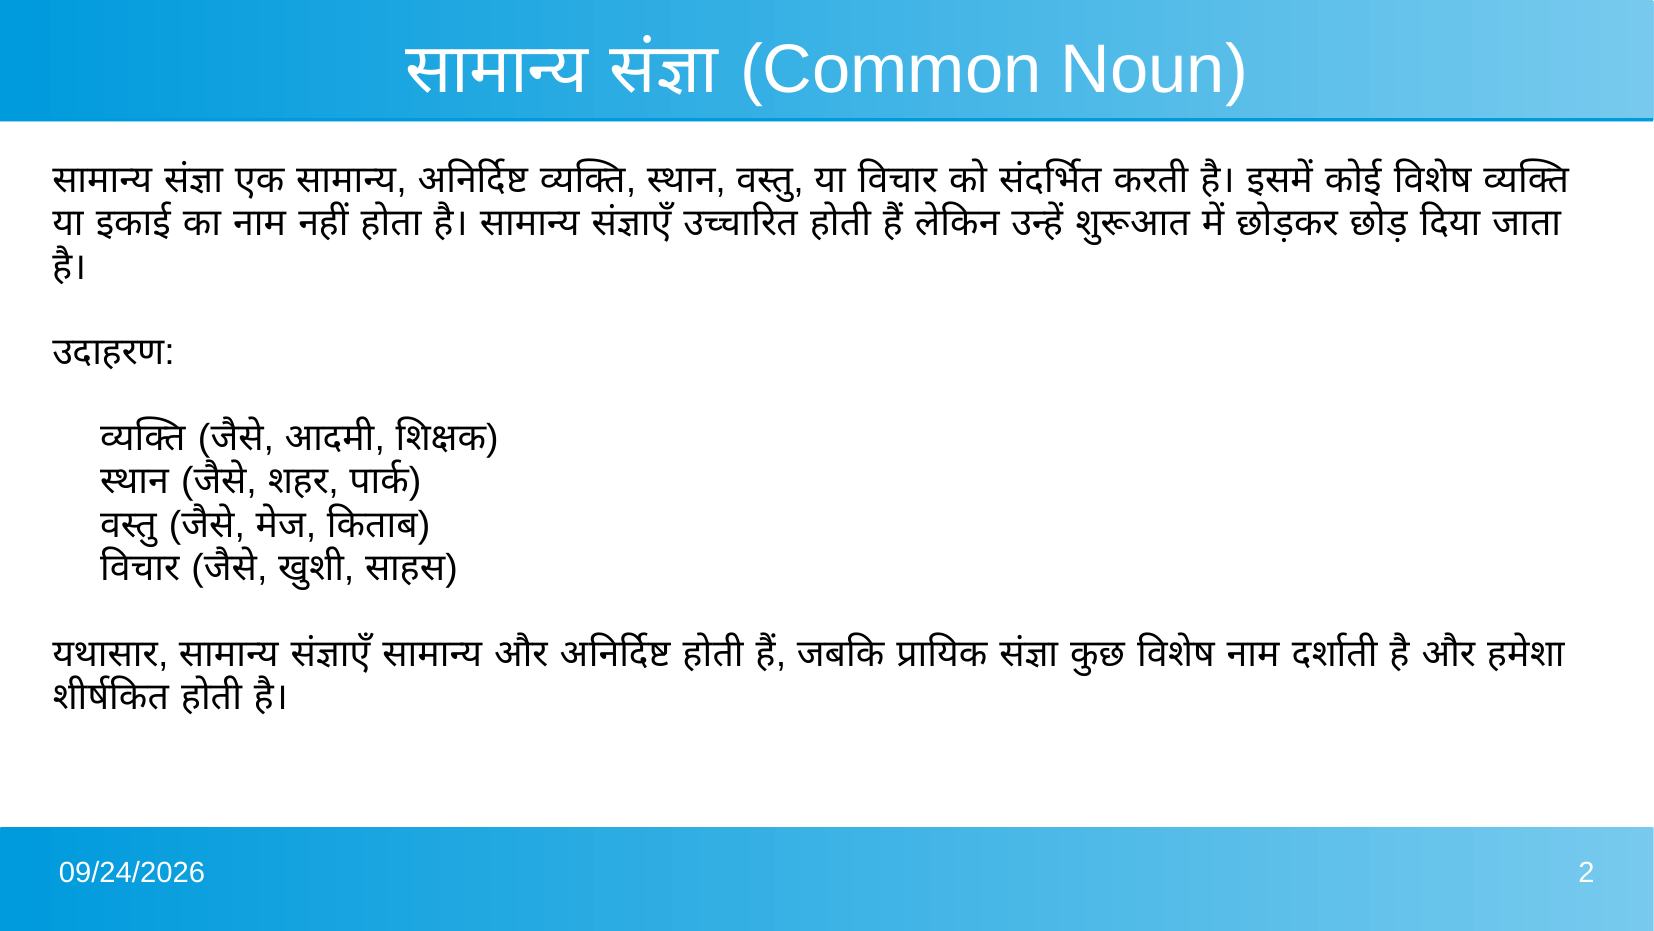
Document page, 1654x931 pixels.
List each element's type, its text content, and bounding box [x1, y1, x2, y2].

title सामान्य संज्ञा (Common Noun) [59, 28, 1595, 109]
text_box सामान्य संज्ञा एक सामान्य, अनिर्दिष्ट व्यक्ति, स्थान, वस्तु, या विचार को संदर्भित करती है। इसमें कोई विशेष व्यक्ति या इकाई का नाम नहीं होता है। सामान्य संज्ञाएँ उच्चारित होती हैं लेकिन उन्हें शुरूआत में छोड़कर छोड़ दिया जाता है। उदाहरण: व्यक्ति (जैसे, आदमी, शिक्षक) स्थान (जैसे, शहर, पार्क) वस्तु (जैसे, मेज, किताब) विचार (जैसे, खुशी, साहस) यथासार, सामान्य संज्ञाएँ सामान्य और अनिर्दिष्ट होती हैं, जबकि प्रायिक संज्ञा कुछ विशेष नाम दर्शाती है और हमेशा शीर्षकित होती है। [37, 150, 1613, 788]
